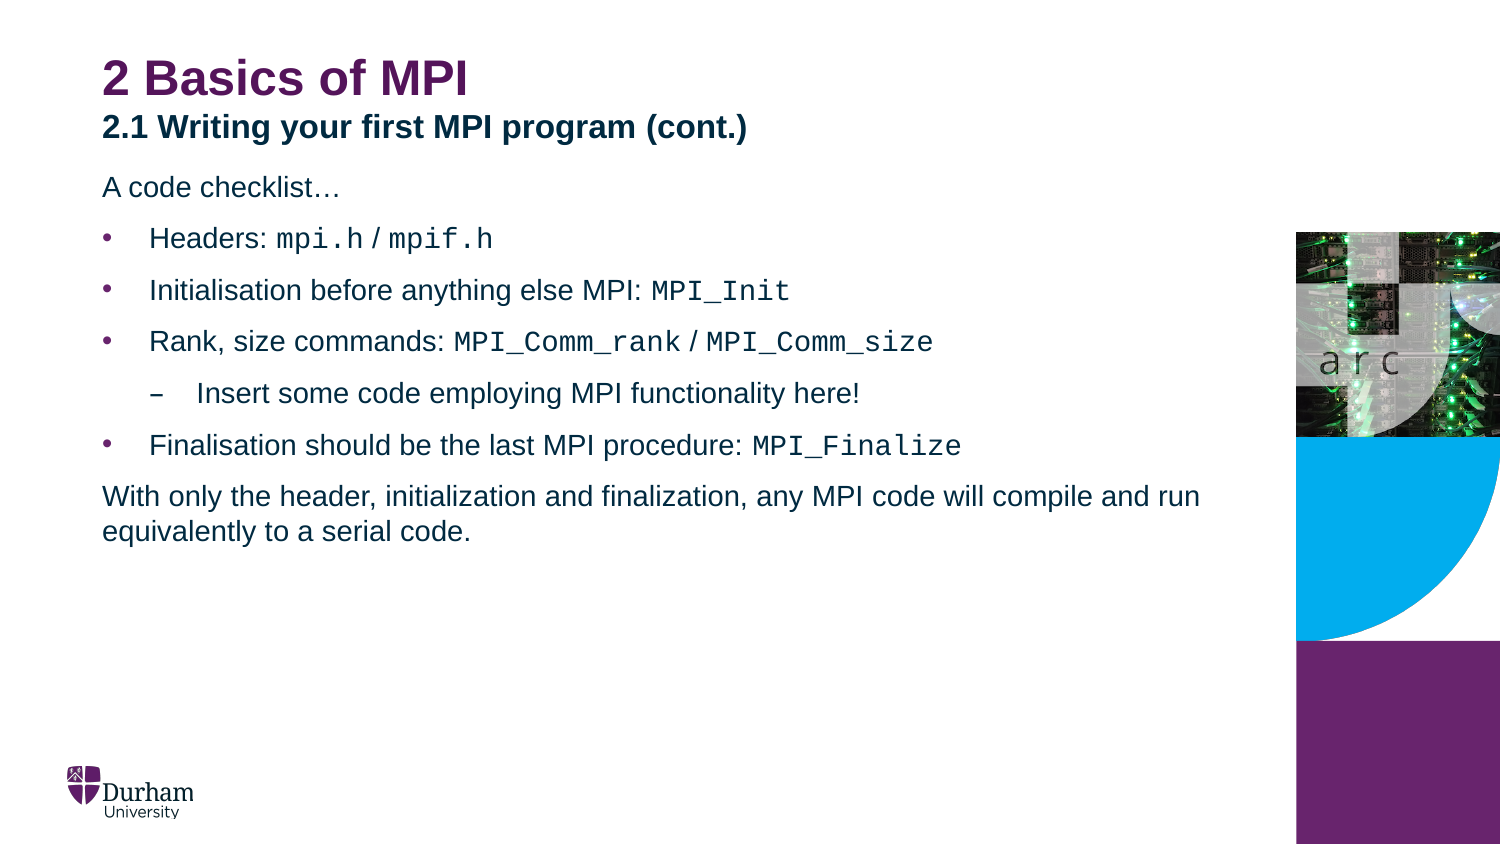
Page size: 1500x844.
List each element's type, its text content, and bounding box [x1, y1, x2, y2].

title 2 Basics of MPI 2.1 Writing your first MPI program (cont.) [101, 45, 1399, 187]
picture [1296, 232, 1500, 436]
list A code checklist… Headers: mpi.h / mpif.h Initialisation before anything else MPI: MPI_Init Rank, size commands: MPI_Comm_rank / MPI_Comm_size Insert some code employing MPI functionality here! Finalisation should be the last MPI procedure: MPI_Finalize With only the header, initialization and finalization, any MPI code will compile and run equivalently to a serial code. [101, 167, 1258, 506]
text_box [1296, 640, 1500, 844]
picture [1332, 467, 1500, 640]
picture [67, 766, 193, 819]
